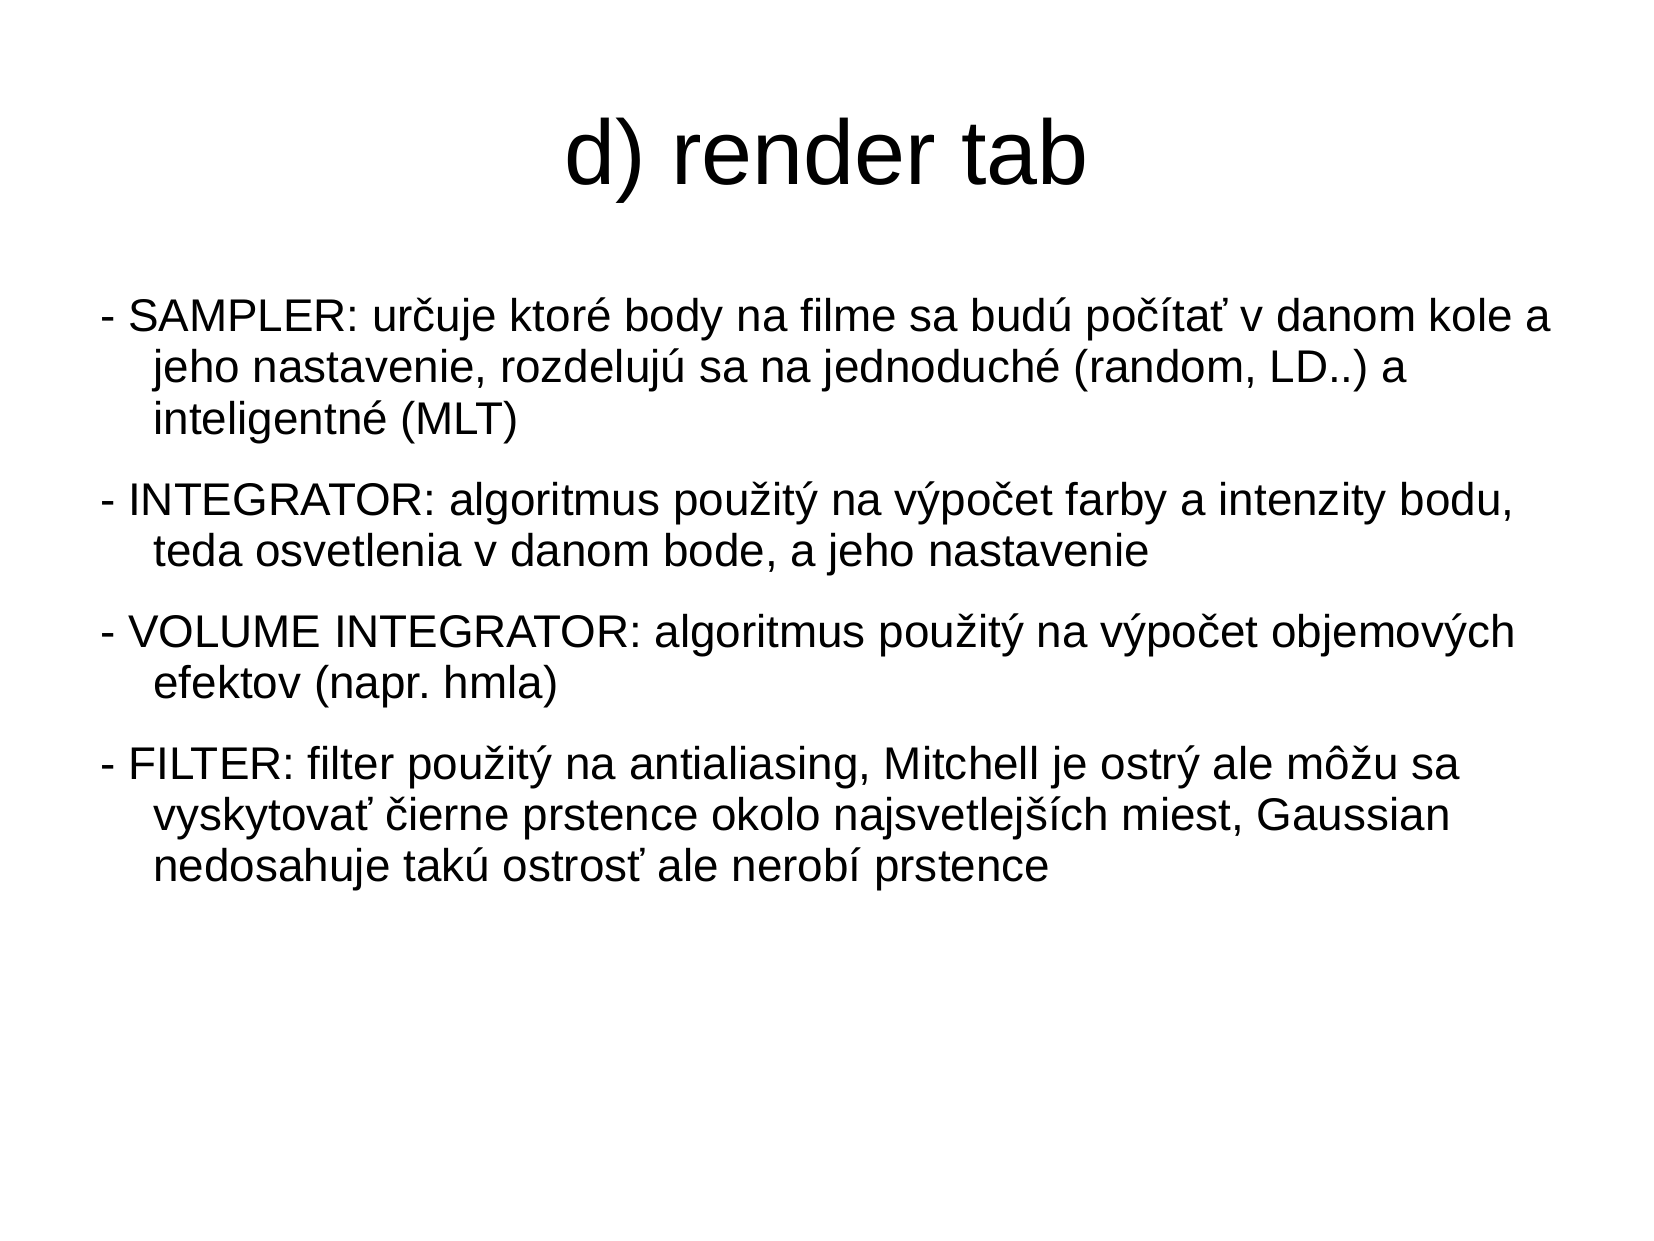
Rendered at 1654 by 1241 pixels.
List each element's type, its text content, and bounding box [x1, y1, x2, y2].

title d) render tab [82, 56, 1571, 250]
list - SAMPLER: určuje ktoré body na filme sa budú počítať v danom kole a jeho nastavenie, rozdelujú sa na jednoduché (random, LD..) a inteligentné (MLT) - INTEGRATOR: algoritmus použitý na výpočet farby a intenzity bodu, teda osvetlenia v danom bode, a jeho nastavenie - VOLUME INTEGRATOR: algoritmus použitý na výpočet objemových efektov (napr. hmla) - FILTER: filter použitý na antialiasing, Mitchell je ostrý ale môžu sa vyskytovať čierne prstence okolo najsvetlejších miest, Gaussian nedosahuje takú ostrosť ale nerobí prstence [82, 290, 1571, 1094]
